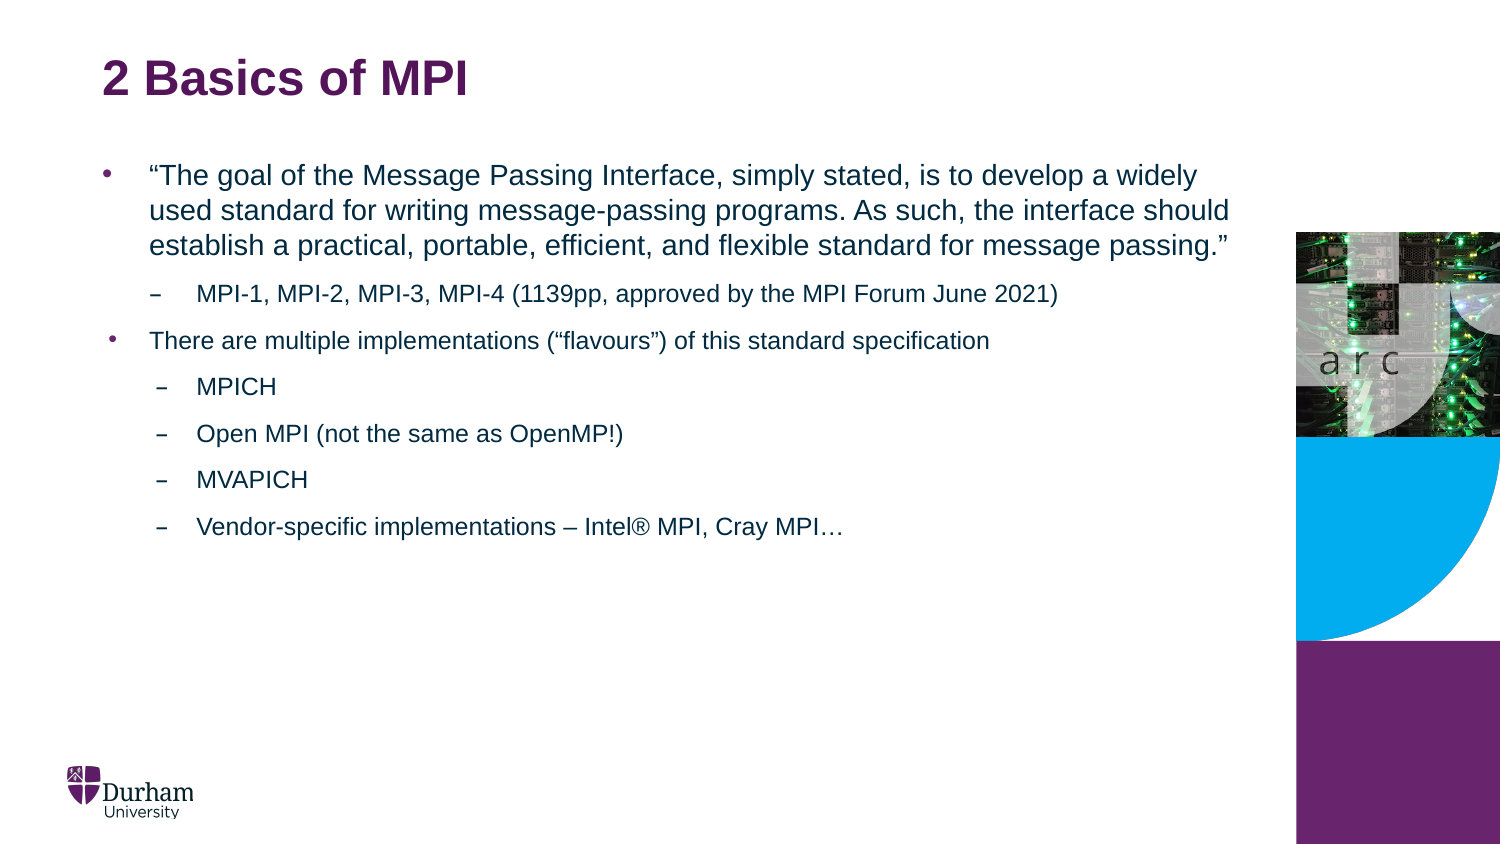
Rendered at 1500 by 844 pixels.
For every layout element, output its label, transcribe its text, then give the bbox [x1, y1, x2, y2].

picture [1332, 467, 1500, 640]
picture [67, 766, 193, 819]
text_box [1296, 640, 1500, 844]
title 2 Basics of MPI [101, 45, 1399, 187]
picture [1296, 232, 1500, 436]
list “The goal of the Message Passing Interface, simply stated, is to develop a widely used standard for writing message-passing programs. As such, the interface should establish a practical, portable, efficient, and flexible standard for message passing.” MPI-1, MPI-2, MPI-3, MPI-4 (1139pp, approved by the MPI Forum June 2021) There are multiple implementations (“flavours”) of this standard specification MPICH Open MPI (not the same as OpenMP!) MVAPICH Vendor-specific implementations – Intel® MPI, Cray MPI… [101, 156, 1258, 494]
